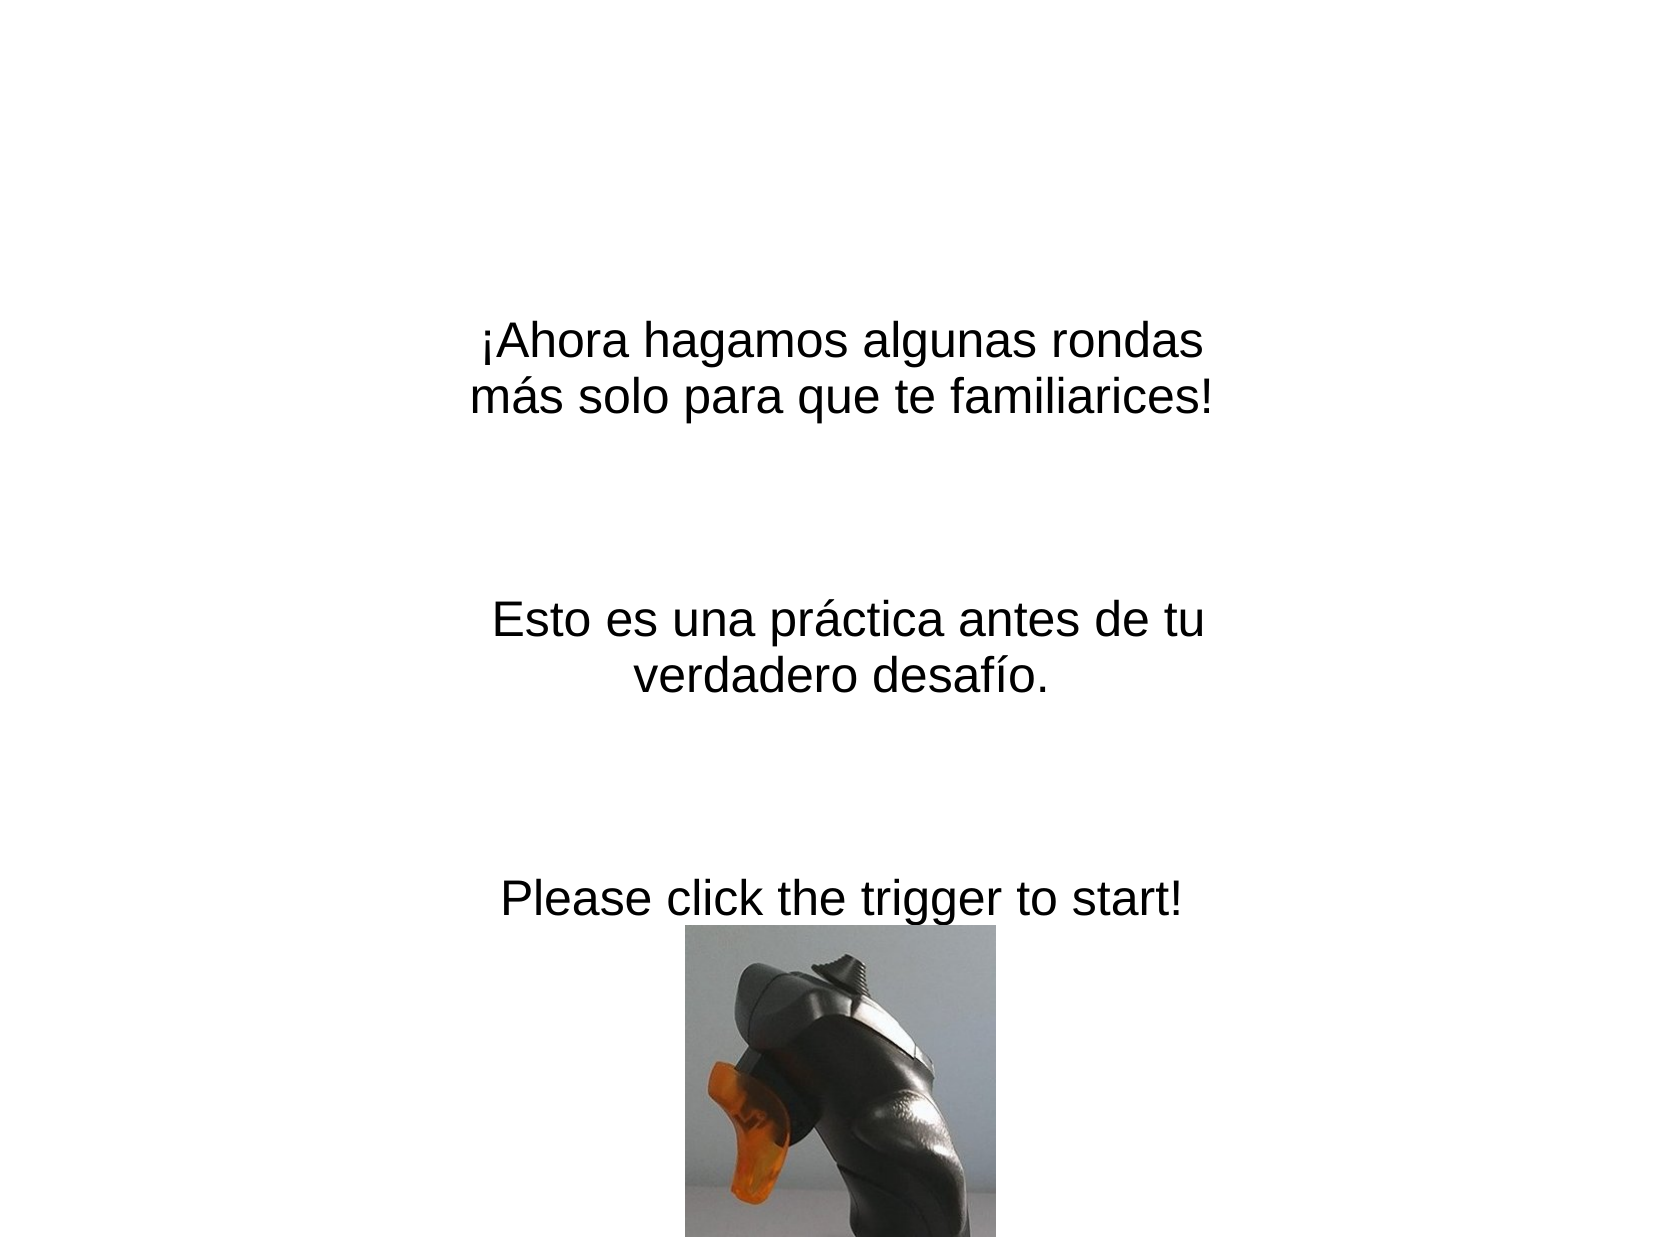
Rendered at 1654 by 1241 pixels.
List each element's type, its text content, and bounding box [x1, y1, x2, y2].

picture [685, 925, 996, 1237]
text_box ¡Ahora hagamos algunas rondas más solo para que te familiarices! Esto es una práctica antes de tu verdadero desafío. Please click the trigger to start! [454, 89, 1306, 1150]
